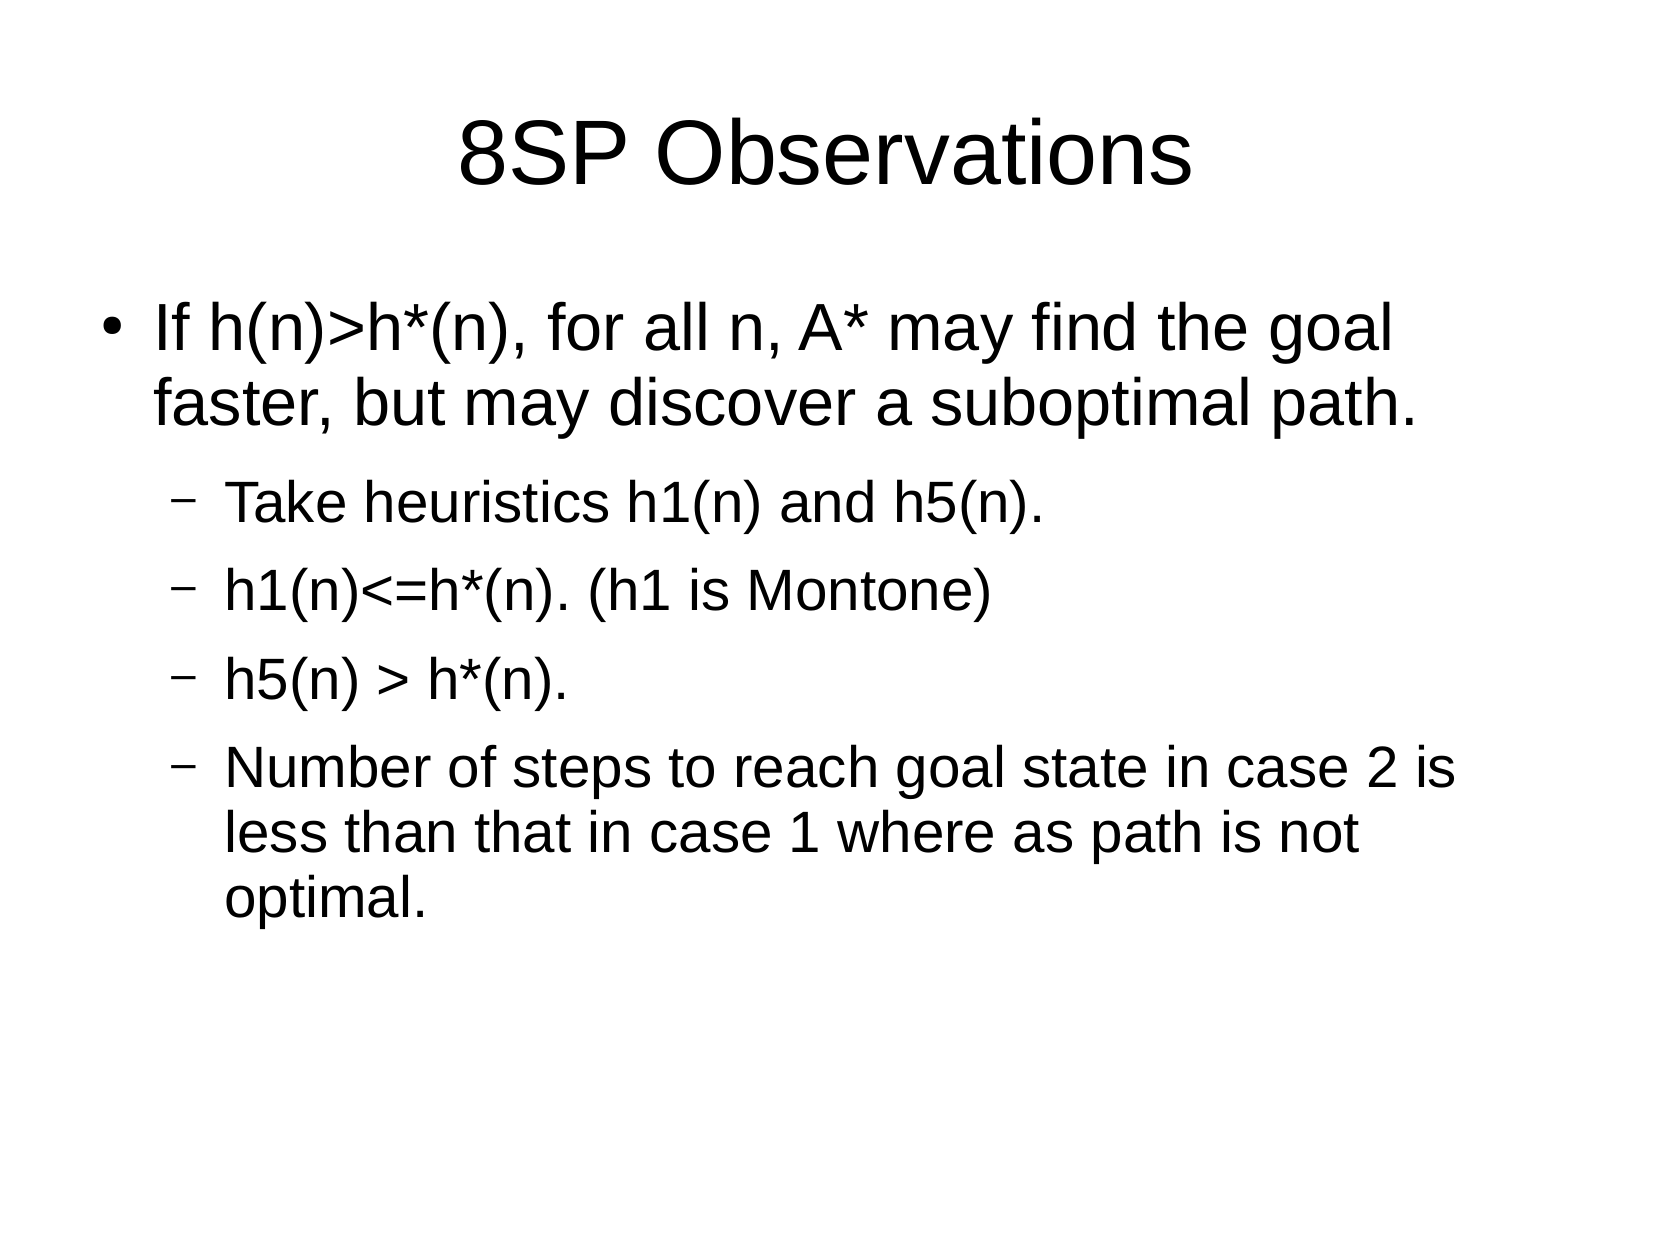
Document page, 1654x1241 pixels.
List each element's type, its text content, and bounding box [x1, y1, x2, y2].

list If h(n)>h*(n), for all n, A* may find the goal faster, but may discover a suboptimal path. Take heuristics h1(n) and h5(n). h1(n)<=h*(n). (h1 is Montone) h5(n) > h*(n). Number of steps to reach goal state in case 2 is less than that in case 1 where as path is not optimal. [82, 290, 1538, 1010]
title 8SP Observations [82, 49, 1571, 257]
